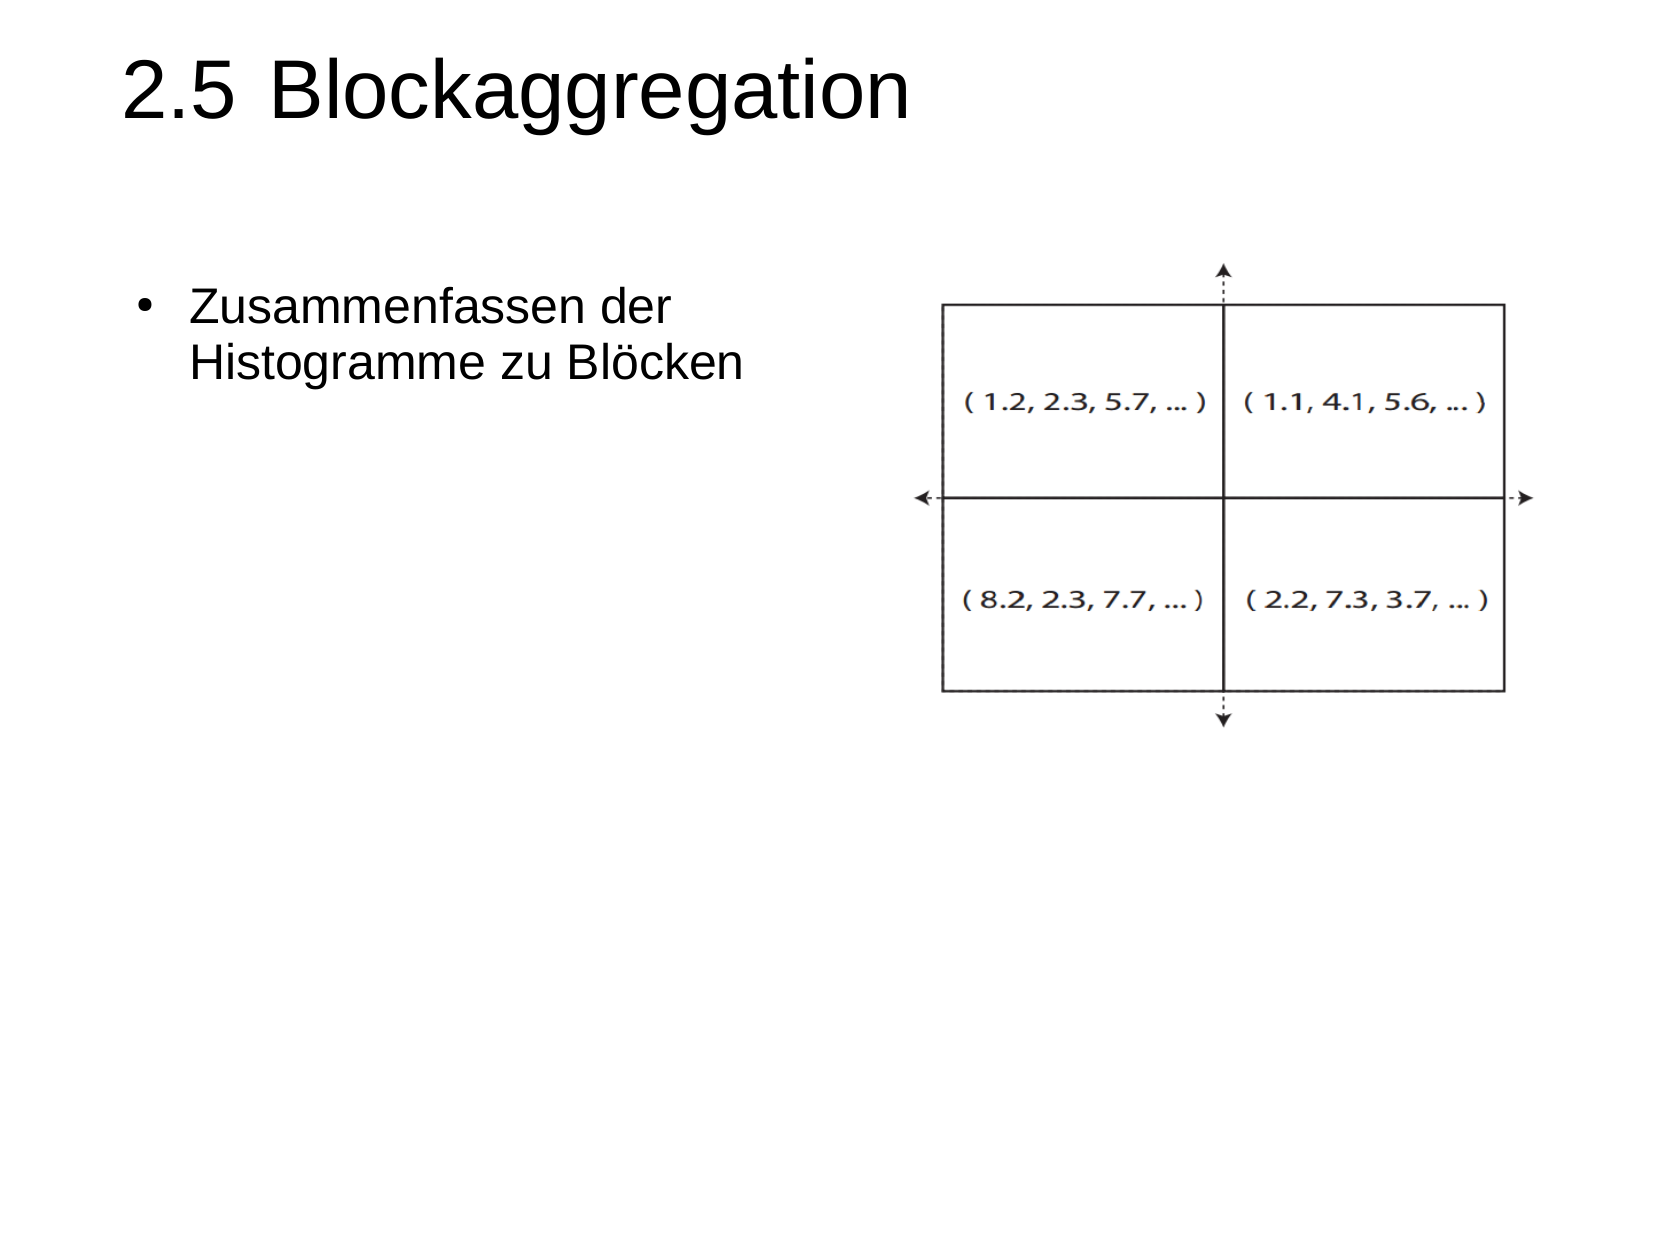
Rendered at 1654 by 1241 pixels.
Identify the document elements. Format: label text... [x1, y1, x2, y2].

text_box 2.5 Blockaggregation [106, 35, 1607, 144]
picture [893, 259, 1548, 744]
text_box Zusammenfassen der Histogramme zu Blöcken [118, 278, 883, 398]
